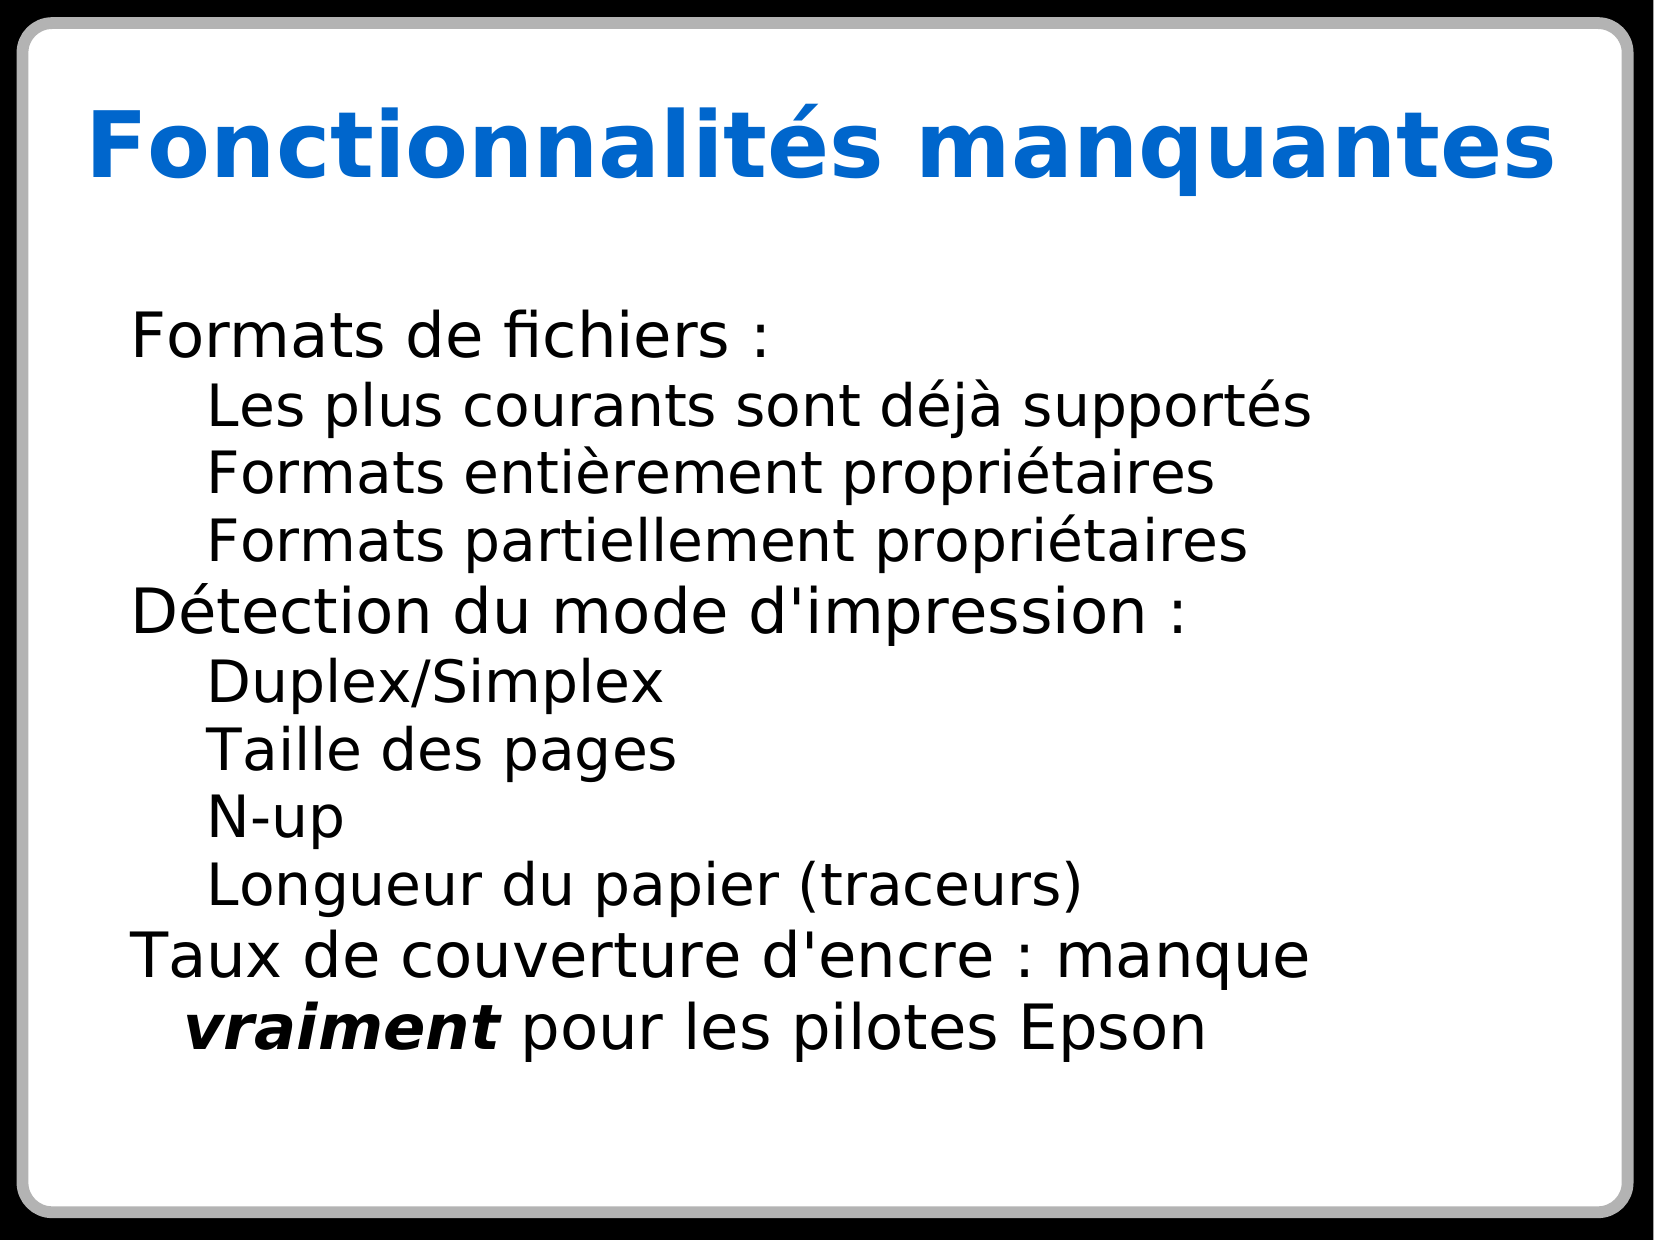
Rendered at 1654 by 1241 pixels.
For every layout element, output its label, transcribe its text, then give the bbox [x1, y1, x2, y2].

title Fonctionnalités manquantes [67, 91, 1577, 199]
list Formats de fichiers : Les plus courants sont déjà supportés Formats entièrement propriétaires Formats partiellement propriétaires Détection du mode d'impression : Duplex/Simplex Taille des pages N-up Longueur du papier (traceurs) Taux de couverture d'encre : manque vraiment pour les pilotes Epson [112, 299, 1534, 1099]
